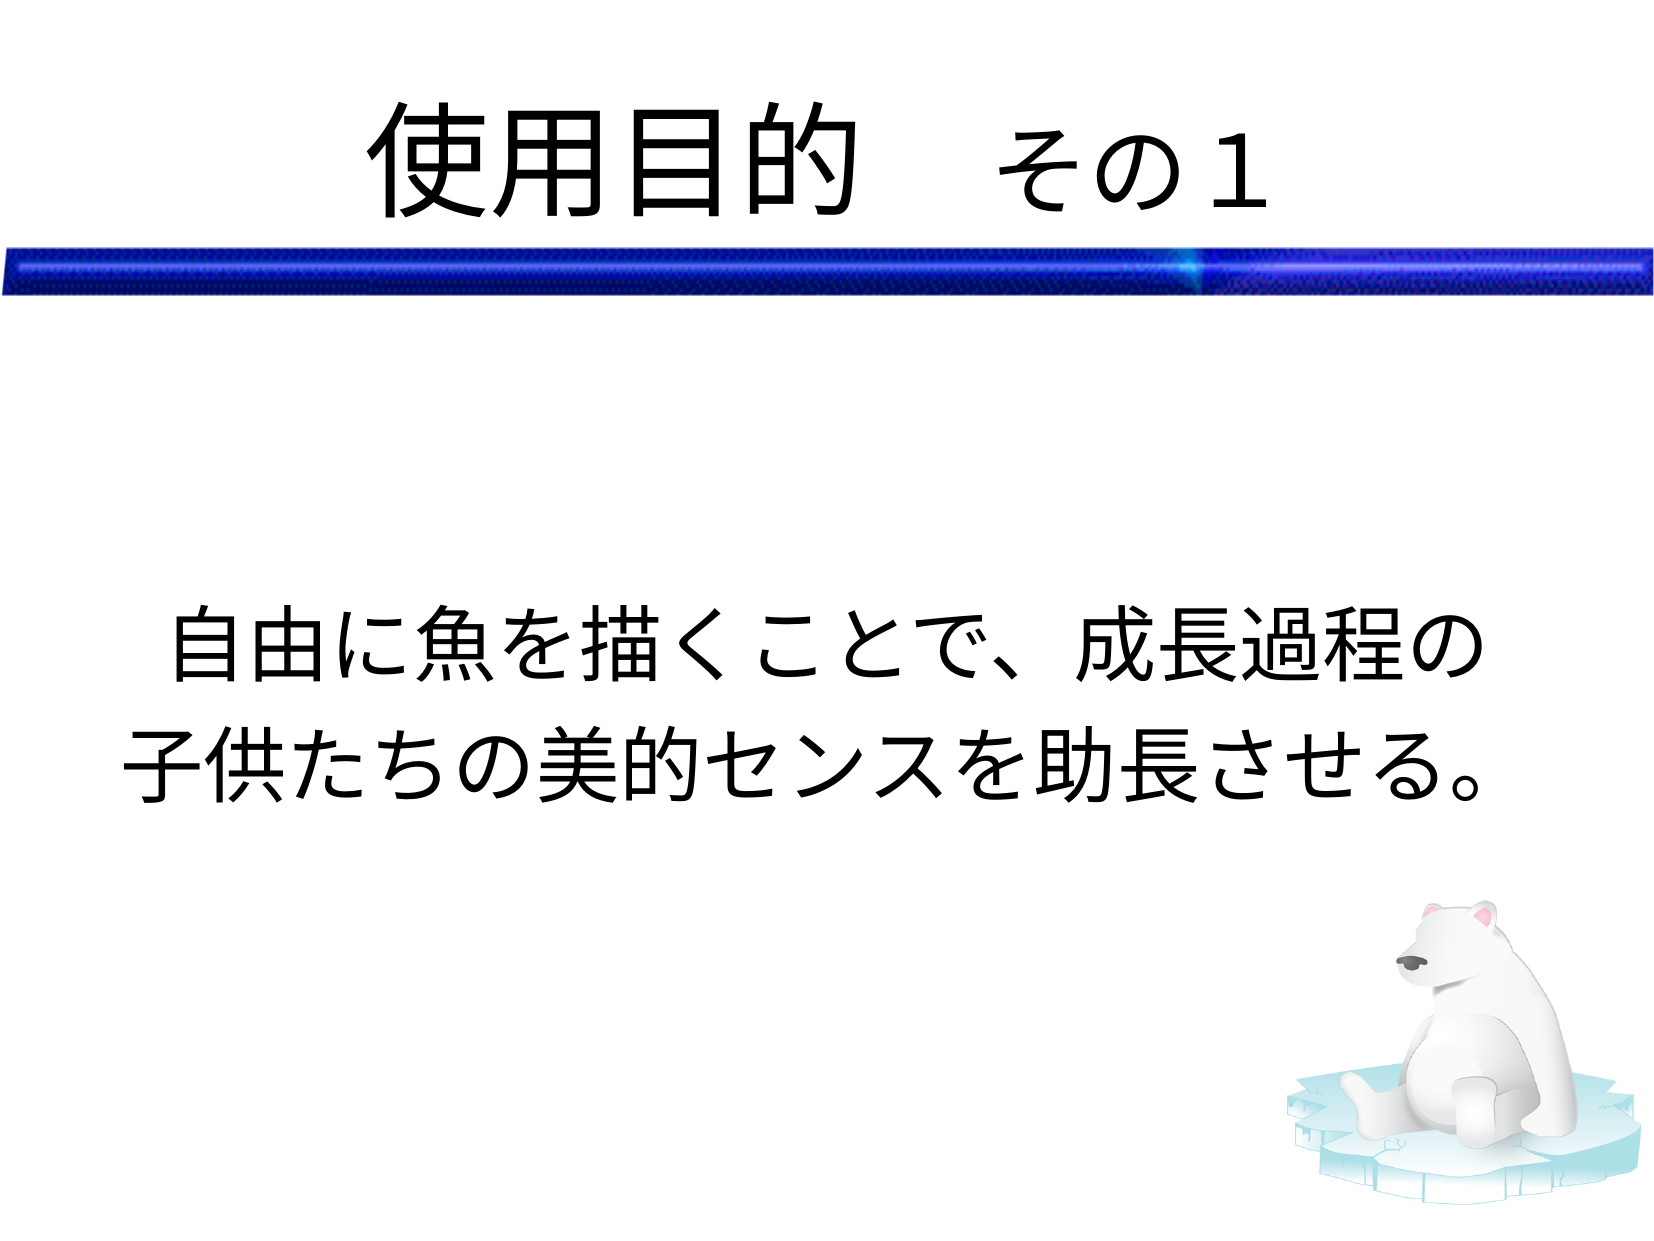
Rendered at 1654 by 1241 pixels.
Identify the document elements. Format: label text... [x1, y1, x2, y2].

picture [1, 248, 1654, 296]
title 使用目的 その１ [82, 49, 1571, 247]
subtitle 自由に魚を描くことで、成長過程の 子供たちの美的センスを助長させる。 [82, 296, 1571, 1109]
picture [1287, 897, 1641, 1205]
